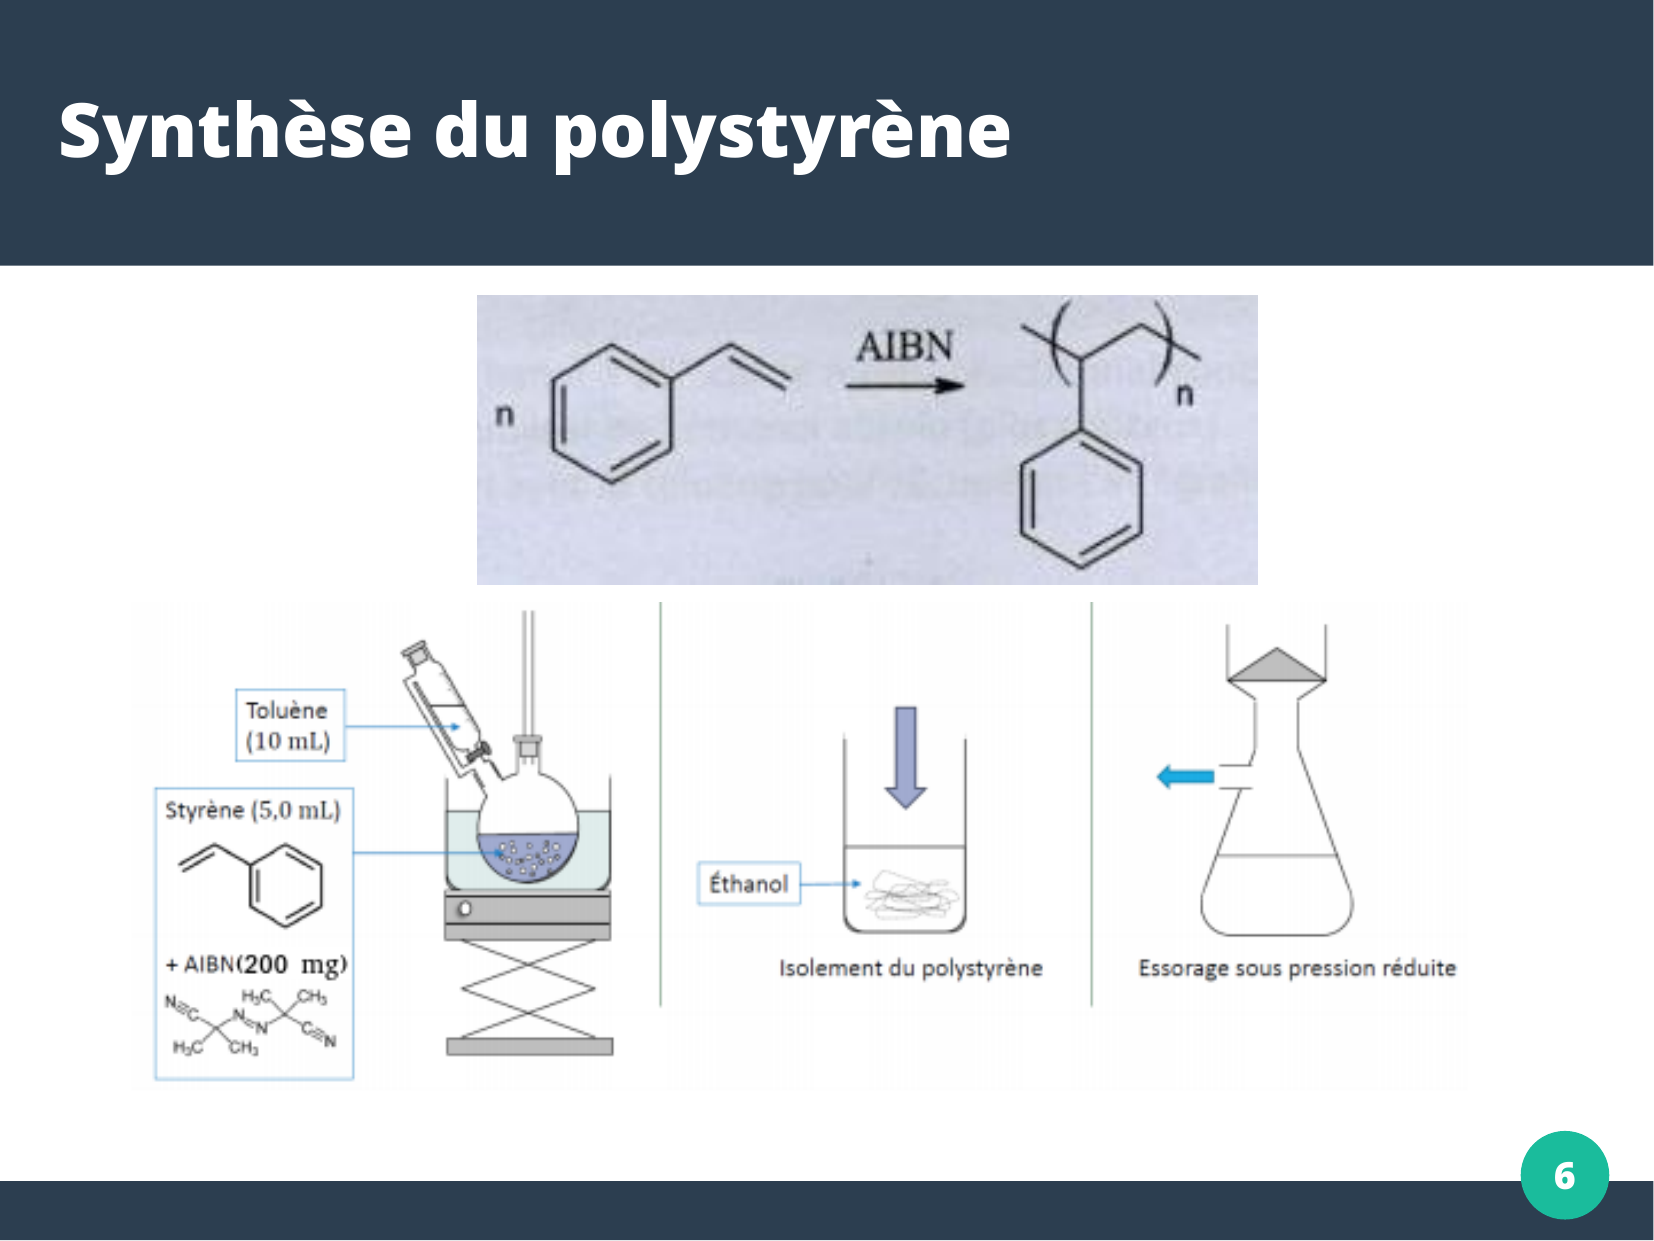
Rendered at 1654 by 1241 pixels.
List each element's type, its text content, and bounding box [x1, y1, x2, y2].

title Synthèse du polystyrène [59, 49, 1595, 207]
picture [96, 602, 1536, 1130]
picture [477, 295, 1258, 585]
